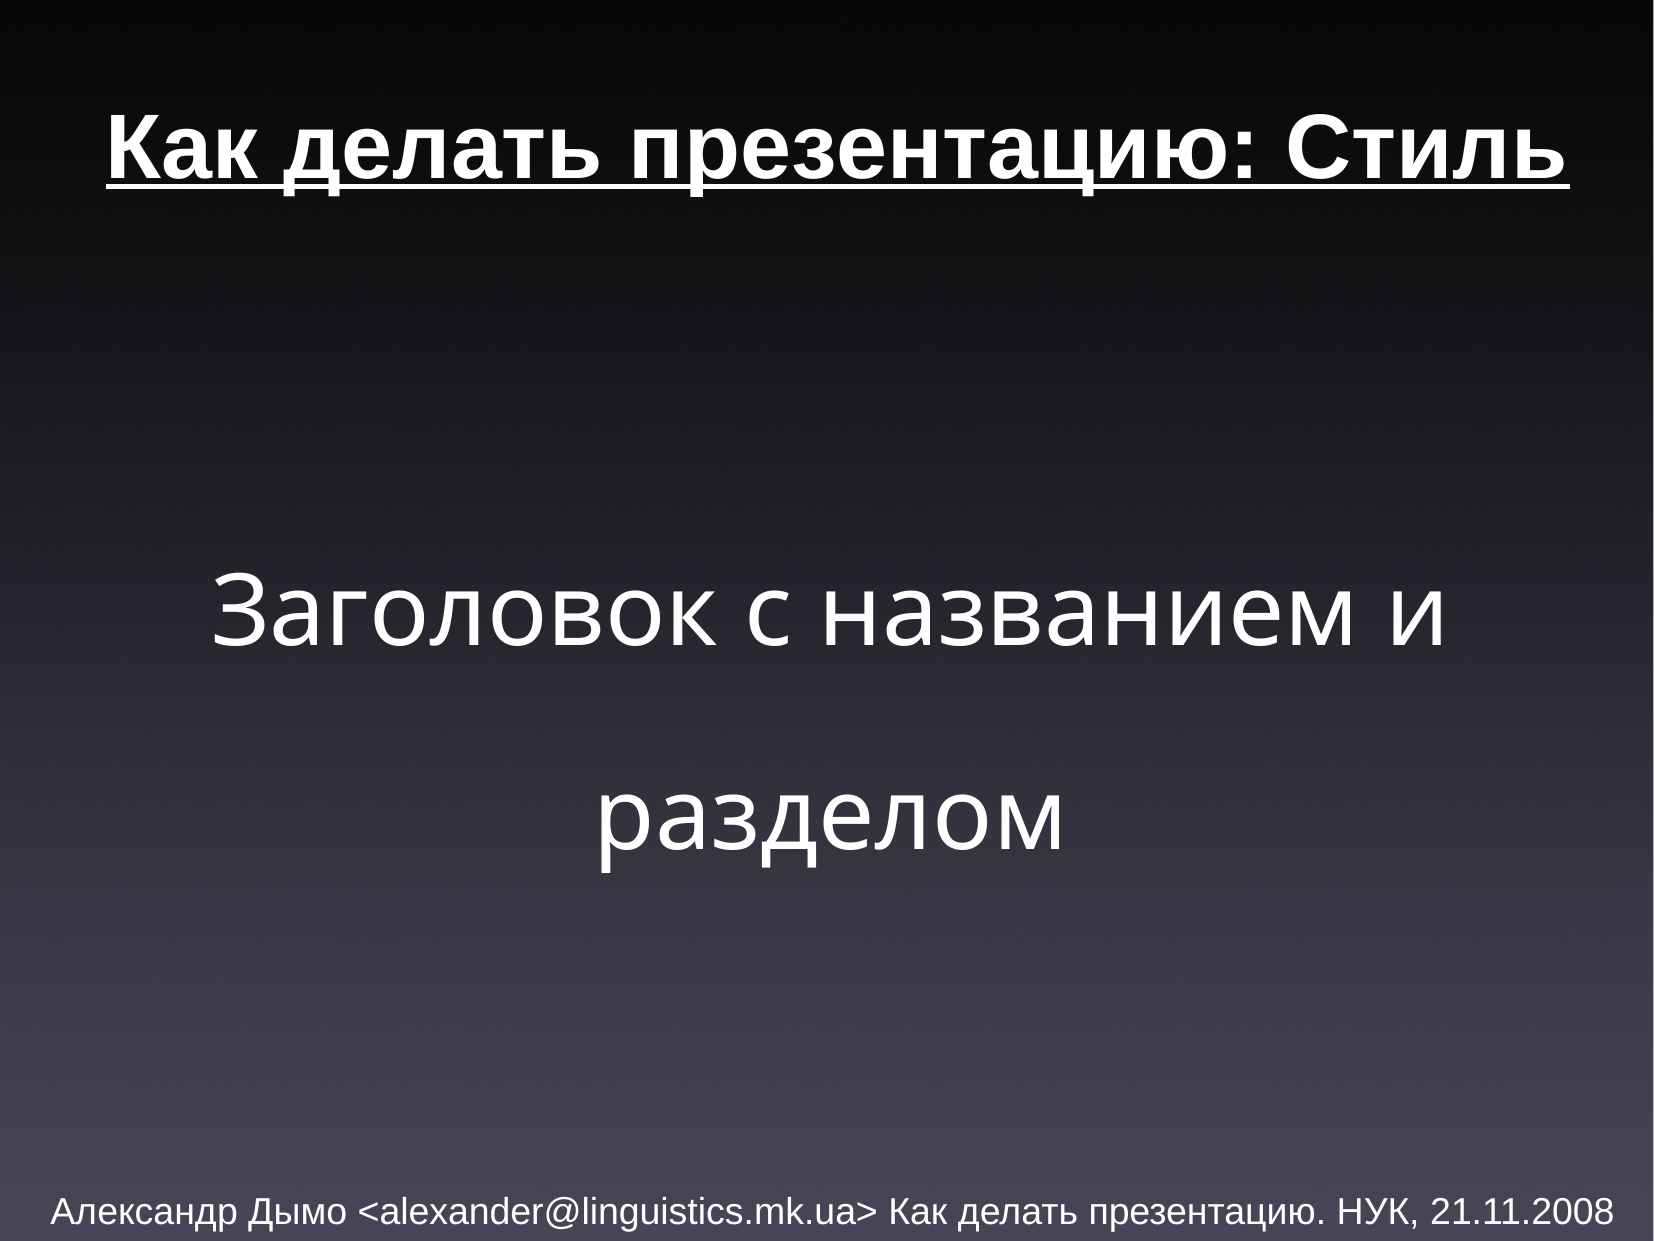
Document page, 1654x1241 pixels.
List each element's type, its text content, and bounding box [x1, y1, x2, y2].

picture [0, 0, 1654, 1241]
subtitle Заголовок с названием и разделом [86, 224, 1575, 1125]
title Как делать презентацию: Стиль [31, 43, 1644, 251]
text_box Александр Дымо <alexander@linguistics.mk.ua> Как делать презентацию. НУК, 21.11.2008 [35, 1183, 1631, 1240]
